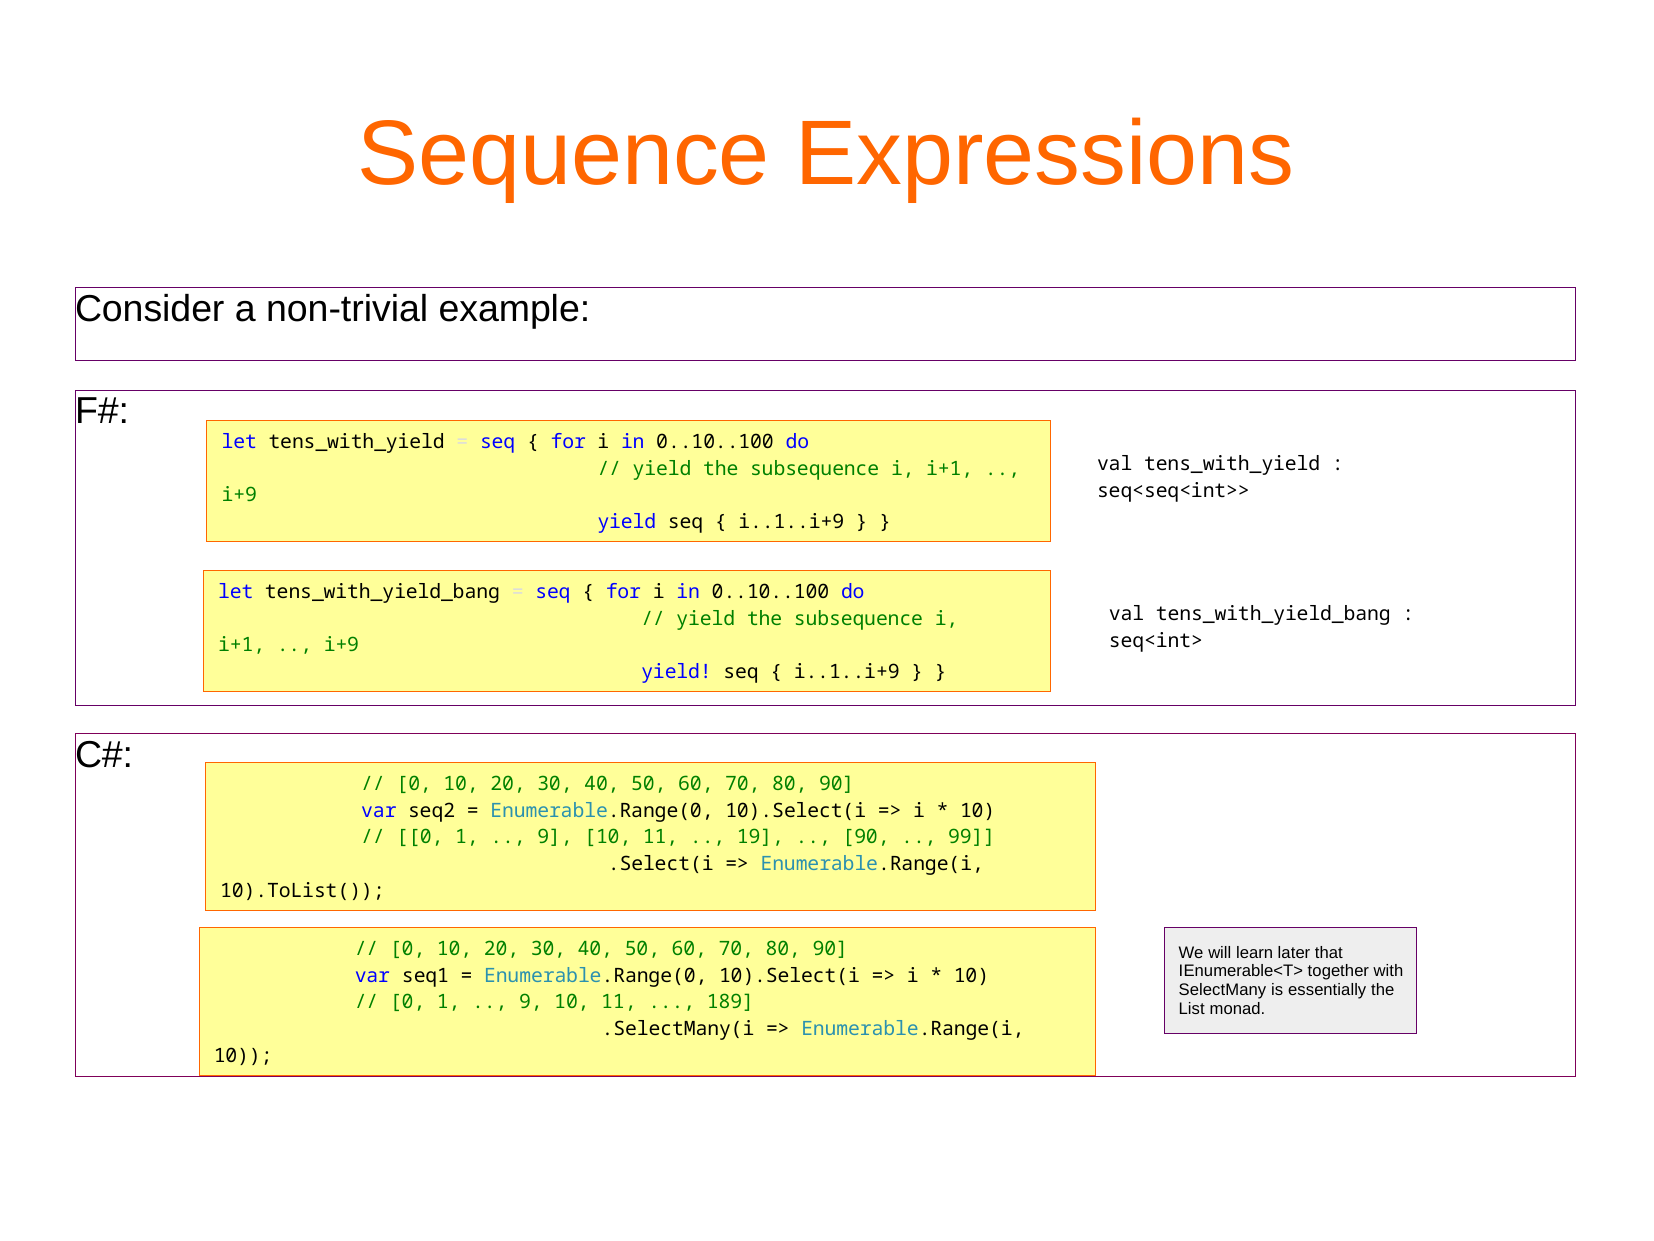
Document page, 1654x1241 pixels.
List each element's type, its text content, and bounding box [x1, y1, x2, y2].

list Consider a non-trivial example: [75, 287, 1576, 361]
list F#: [75, 390, 1576, 706]
text_box let tens_with_yield_bang = seq { for i in 0..10..100 do // yield the subsequence i, i+1, .., i+9 yield! seq { i..1..i+9 } } [203, 570, 1051, 655]
title Sequence Expressions [82, 49, 1571, 257]
list C#: [75, 733, 1576, 1077]
text_box We will learn later that IEnumerable<T> together with SelectMany is essentially the List monad. [1164, 927, 1417, 1034]
text_box val tens_with_yield_bang : seq<int> [1094, 591, 1501, 631]
text_box // [0, 10, 20, 30, 40, 50, 60, 70, 80, 90] var seq1 = Enumerable.Range(0, 10).Select(i => i * 10) // [0, 1, .., 9, 10, 11, ..., 189] .SelectMany(i => Enumerable.Range(i, 10)); [199, 927, 1096, 1036]
text_box val tens_with_yield : seq<seq<int>> [1082, 441, 1489, 481]
text_box // [0, 10, 20, 30, 40, 50, 60, 70, 80, 90] var seq2 = Enumerable.Range(0, 10).Select(i => i * 10) // [[0, 1, .., 9], [10, 11, .., 19], .., [90, .., 99]] .Select(i => Enumerable.Range(i, 10).ToList()); [205, 762, 1096, 871]
text_box let tens_with_yield = seq { for i in 0..10..100 do // yield the subsequence i, i+1, .., i+9 yield seq { i..1..i+9 } } [206, 420, 1051, 505]
